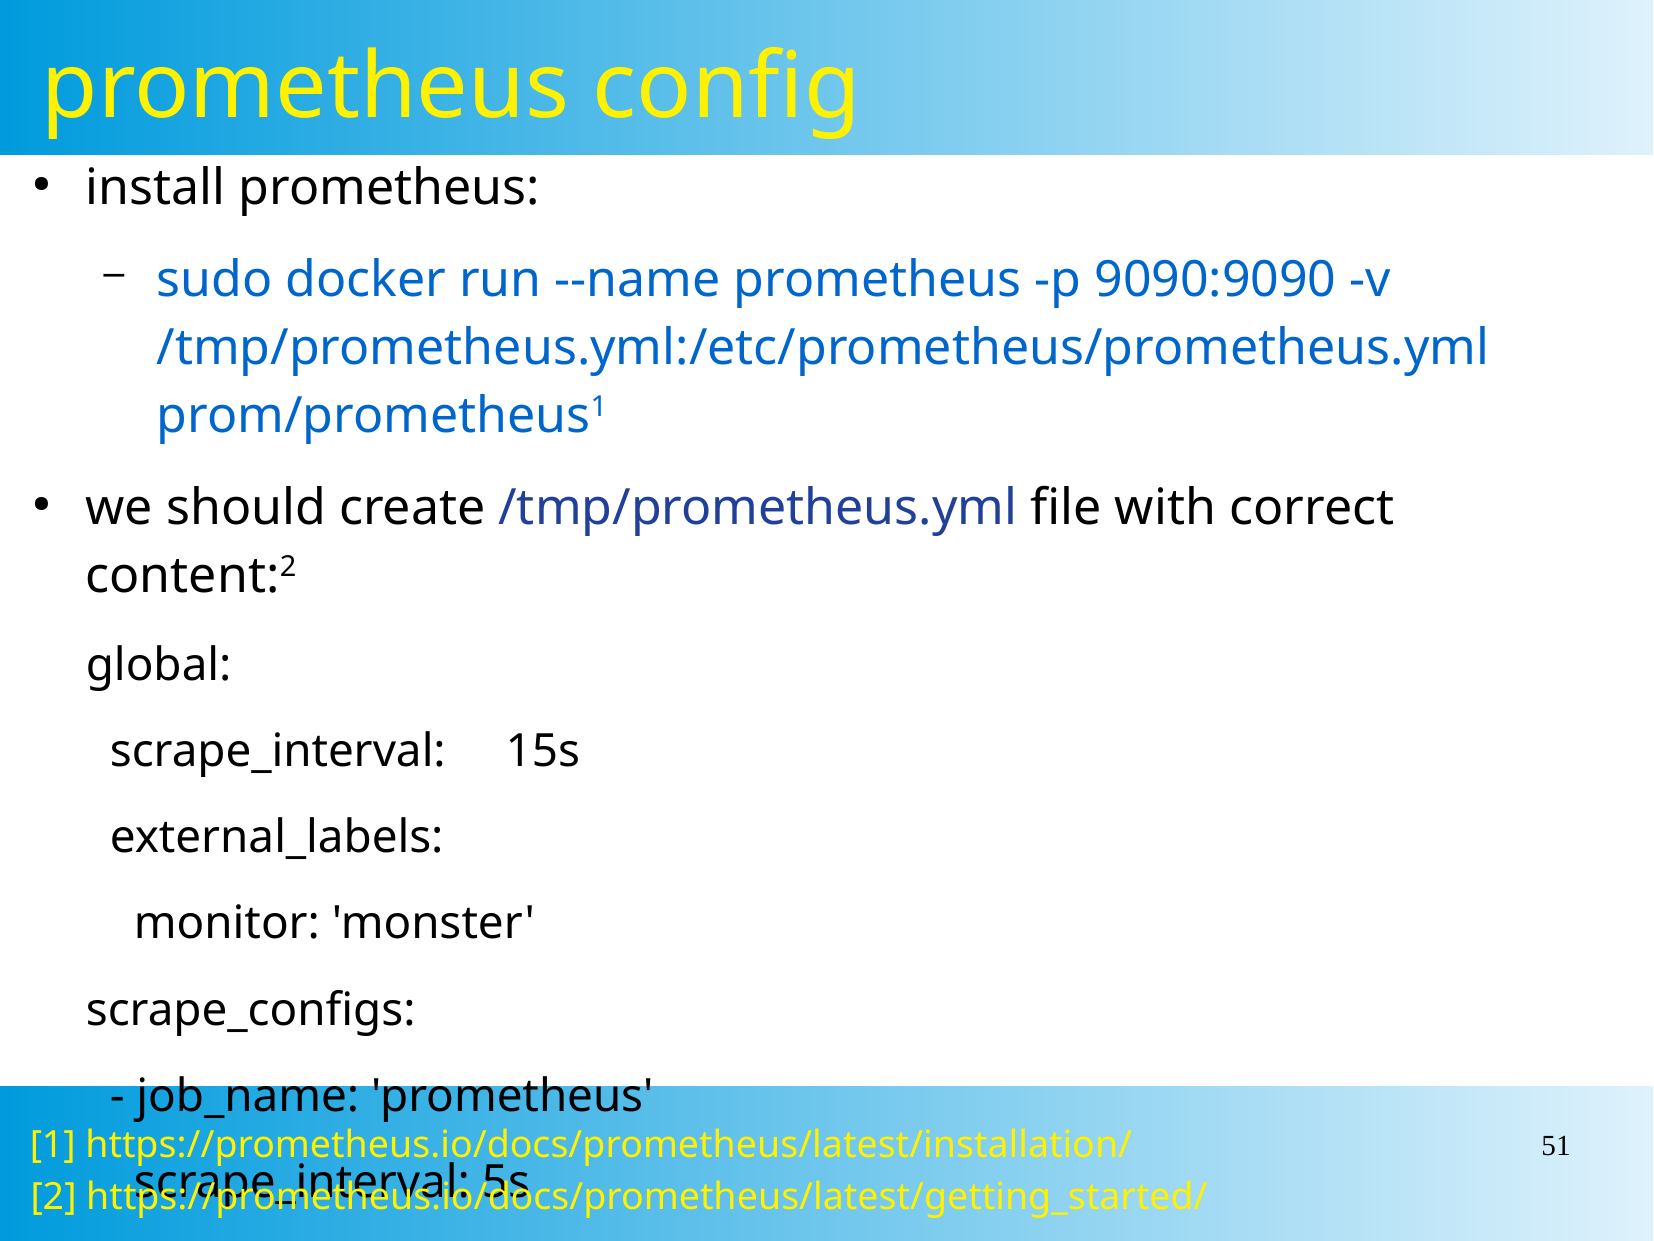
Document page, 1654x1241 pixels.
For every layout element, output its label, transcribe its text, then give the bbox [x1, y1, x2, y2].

text_box [1] https://prometheus.io/docs/prometheus/latest/installation/ [15, 1110, 1216, 1163]
title prometheus config [41, 30, 1531, 135]
text_box [2] https://prometheus.io/docs/prometheus/latest/getting_started/ [15, 1162, 1516, 1216]
list install prometheus: sudo docker run --name prometheus -p 9090:9090 -v /tmp/prometheus.yml:/etc/prometheus/prometheus.yml prom/prometheus1 we should create /tmp/prometheus.yml file with correct content:2 global: scrape_interval: 15s external_labels: monitor: 'monster' scrape_configs: - job_name: 'prometheus' scrape_interval: 5s static_configs: - targets: ['192.168.122.42:26660'] [15, 150, 1576, 1006]
